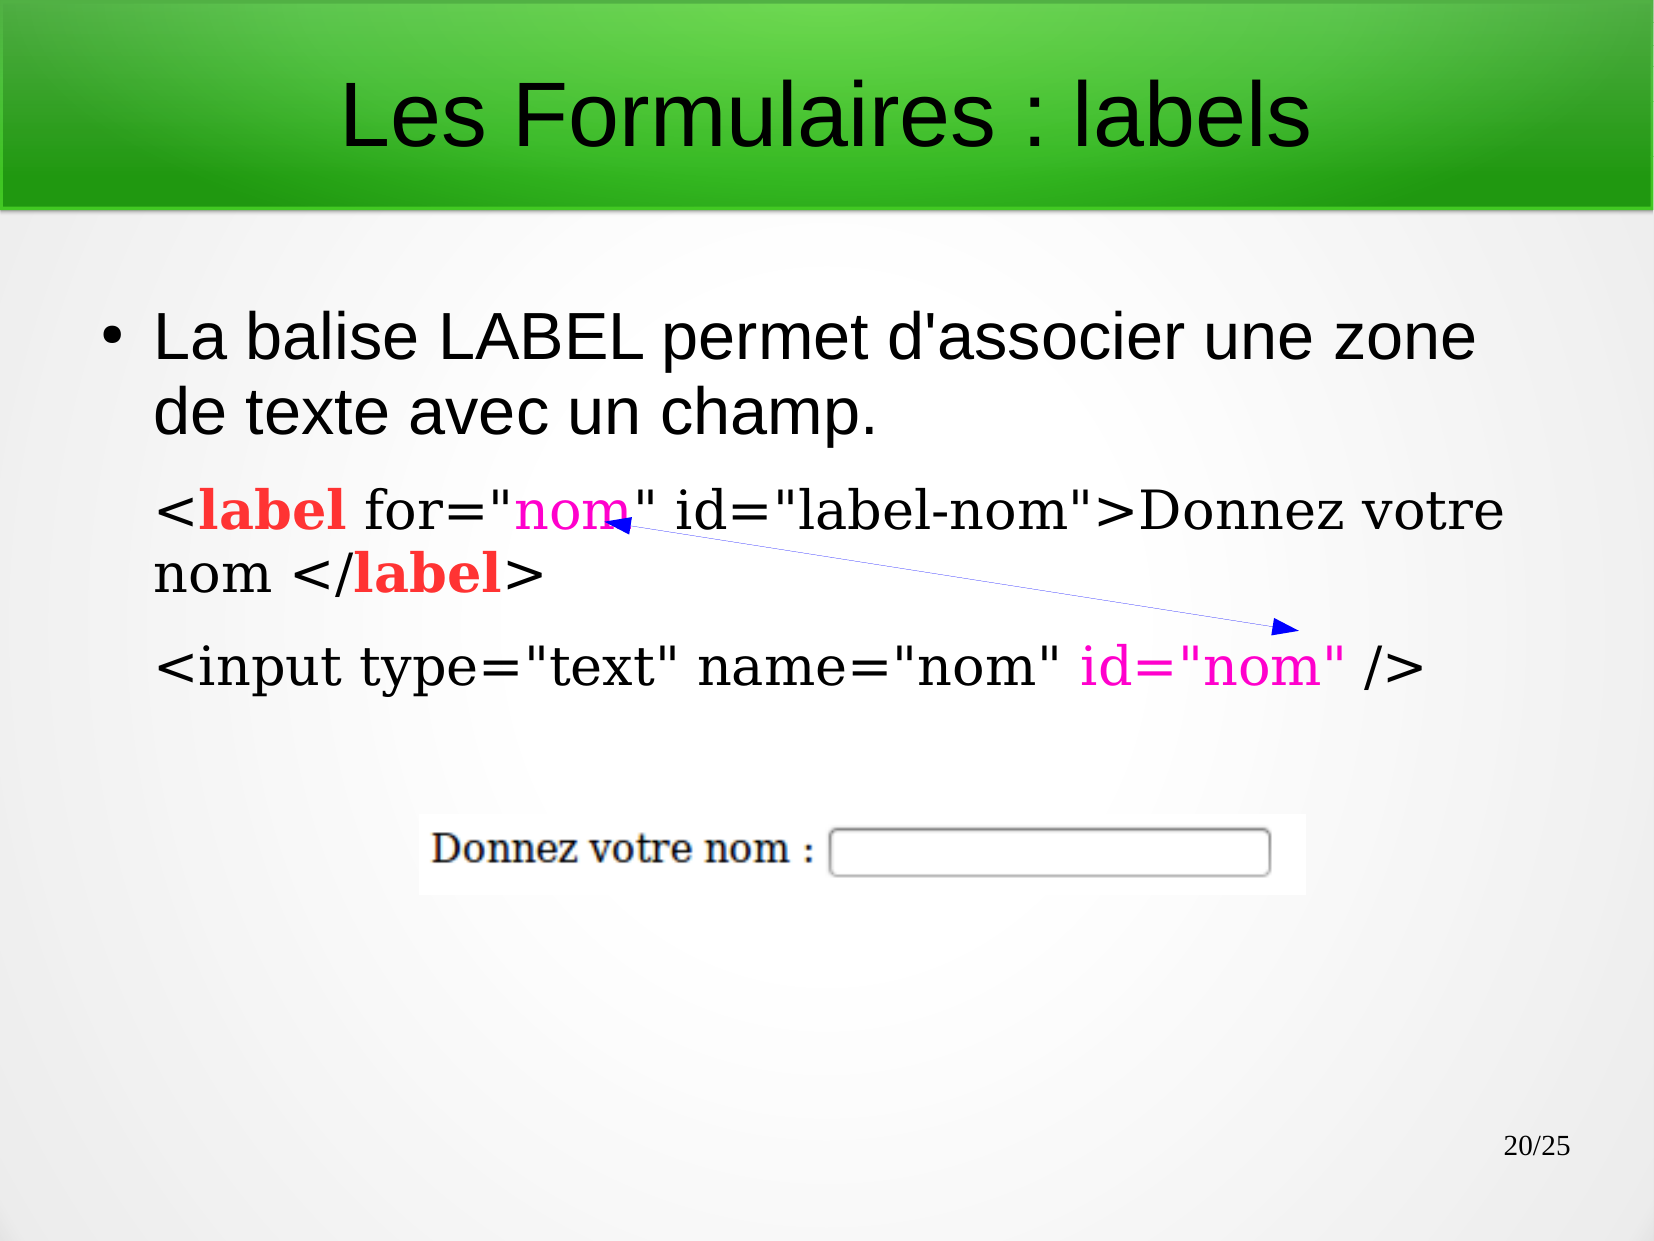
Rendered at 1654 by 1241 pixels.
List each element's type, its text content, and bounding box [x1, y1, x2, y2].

list La balise LABEL permet d'associer une zone de texte avec un champ. <label for="nom" id="label-nom">Donnez votre nom </label> <input type="text" name="nom" id="nom" /> [82, 299, 1571, 1019]
title Les Formulaires : labels [82, 47, 1571, 189]
text_box [55, 265, 1624, 1188]
picture [419, 814, 1306, 896]
